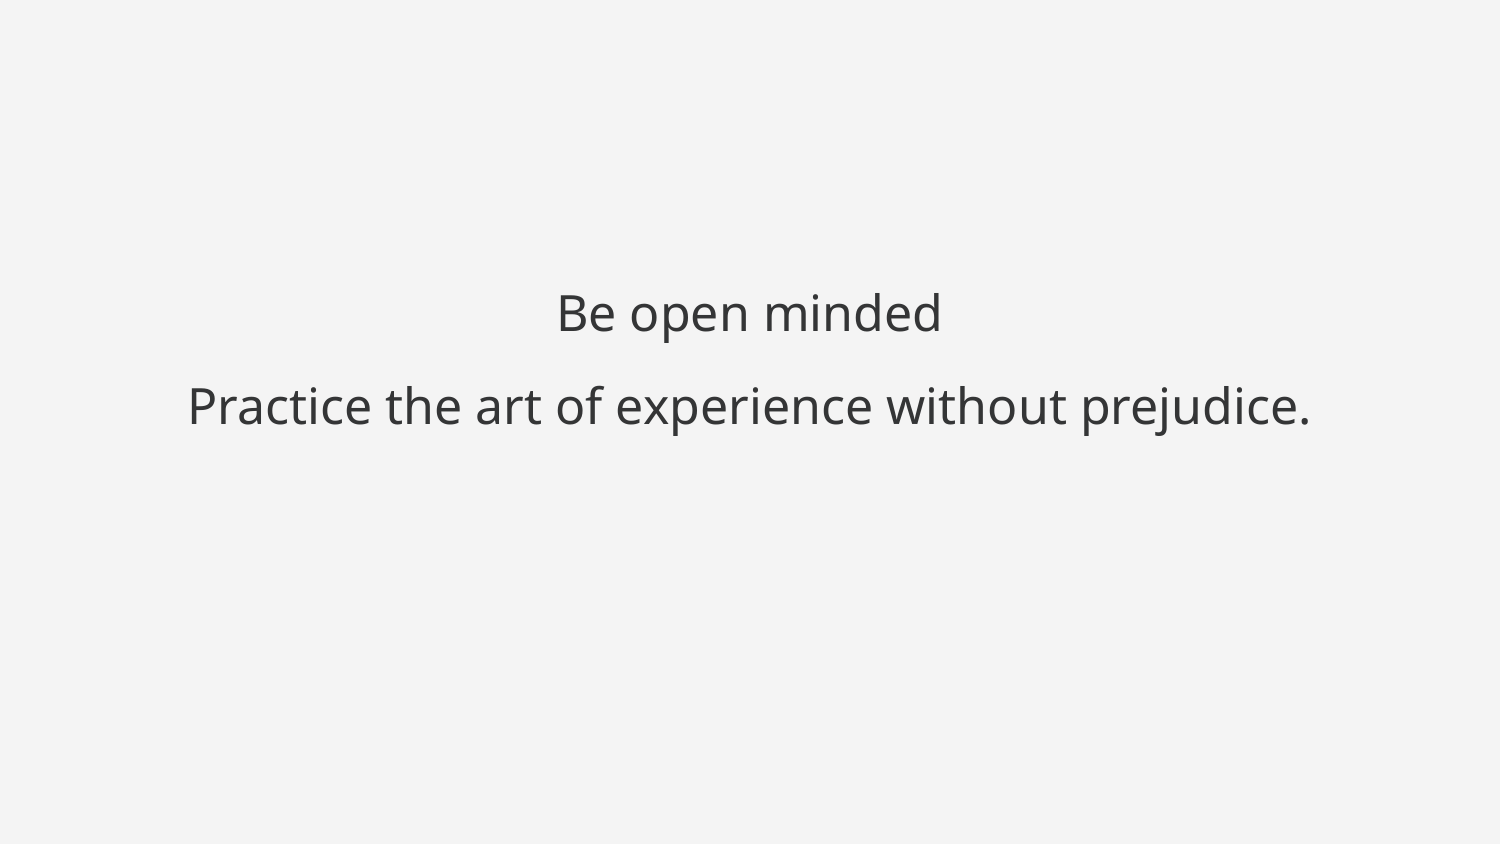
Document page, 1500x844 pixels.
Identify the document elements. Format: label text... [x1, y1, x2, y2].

list Be open minded Practice the art of experience without prejudice. [51, 266, 1449, 578]
